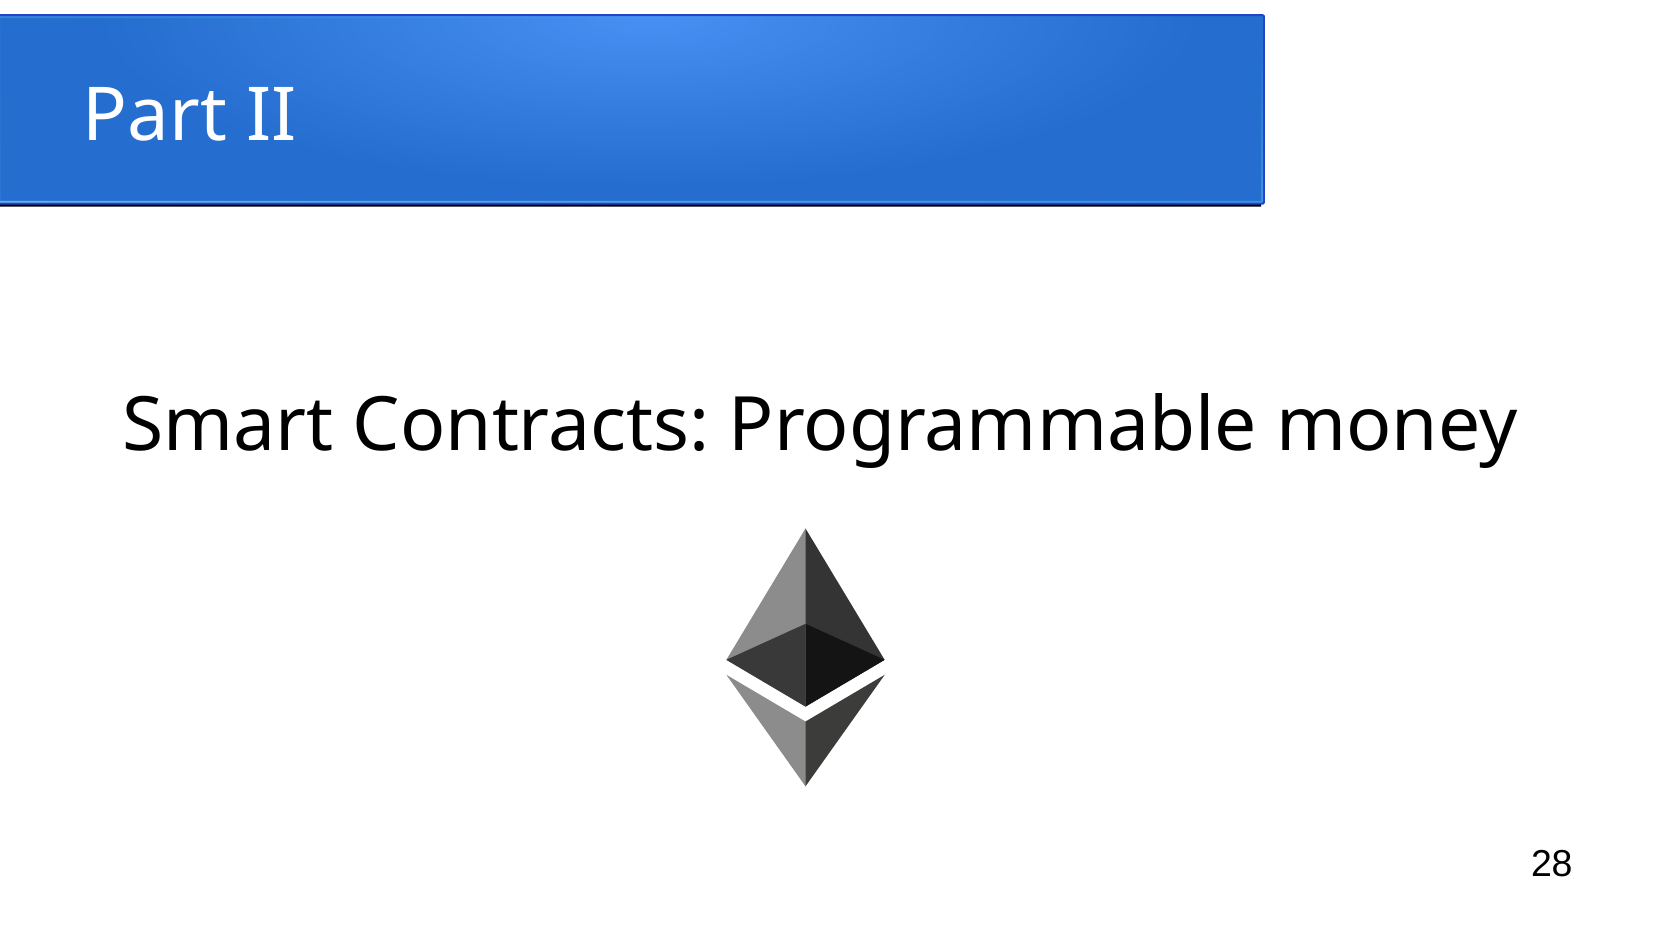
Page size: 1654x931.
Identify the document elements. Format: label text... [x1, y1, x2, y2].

list Smart Contracts: Programmable money [51, 369, 1540, 506]
picture [726, 528, 886, 787]
title Part II [82, 35, 1235, 189]
